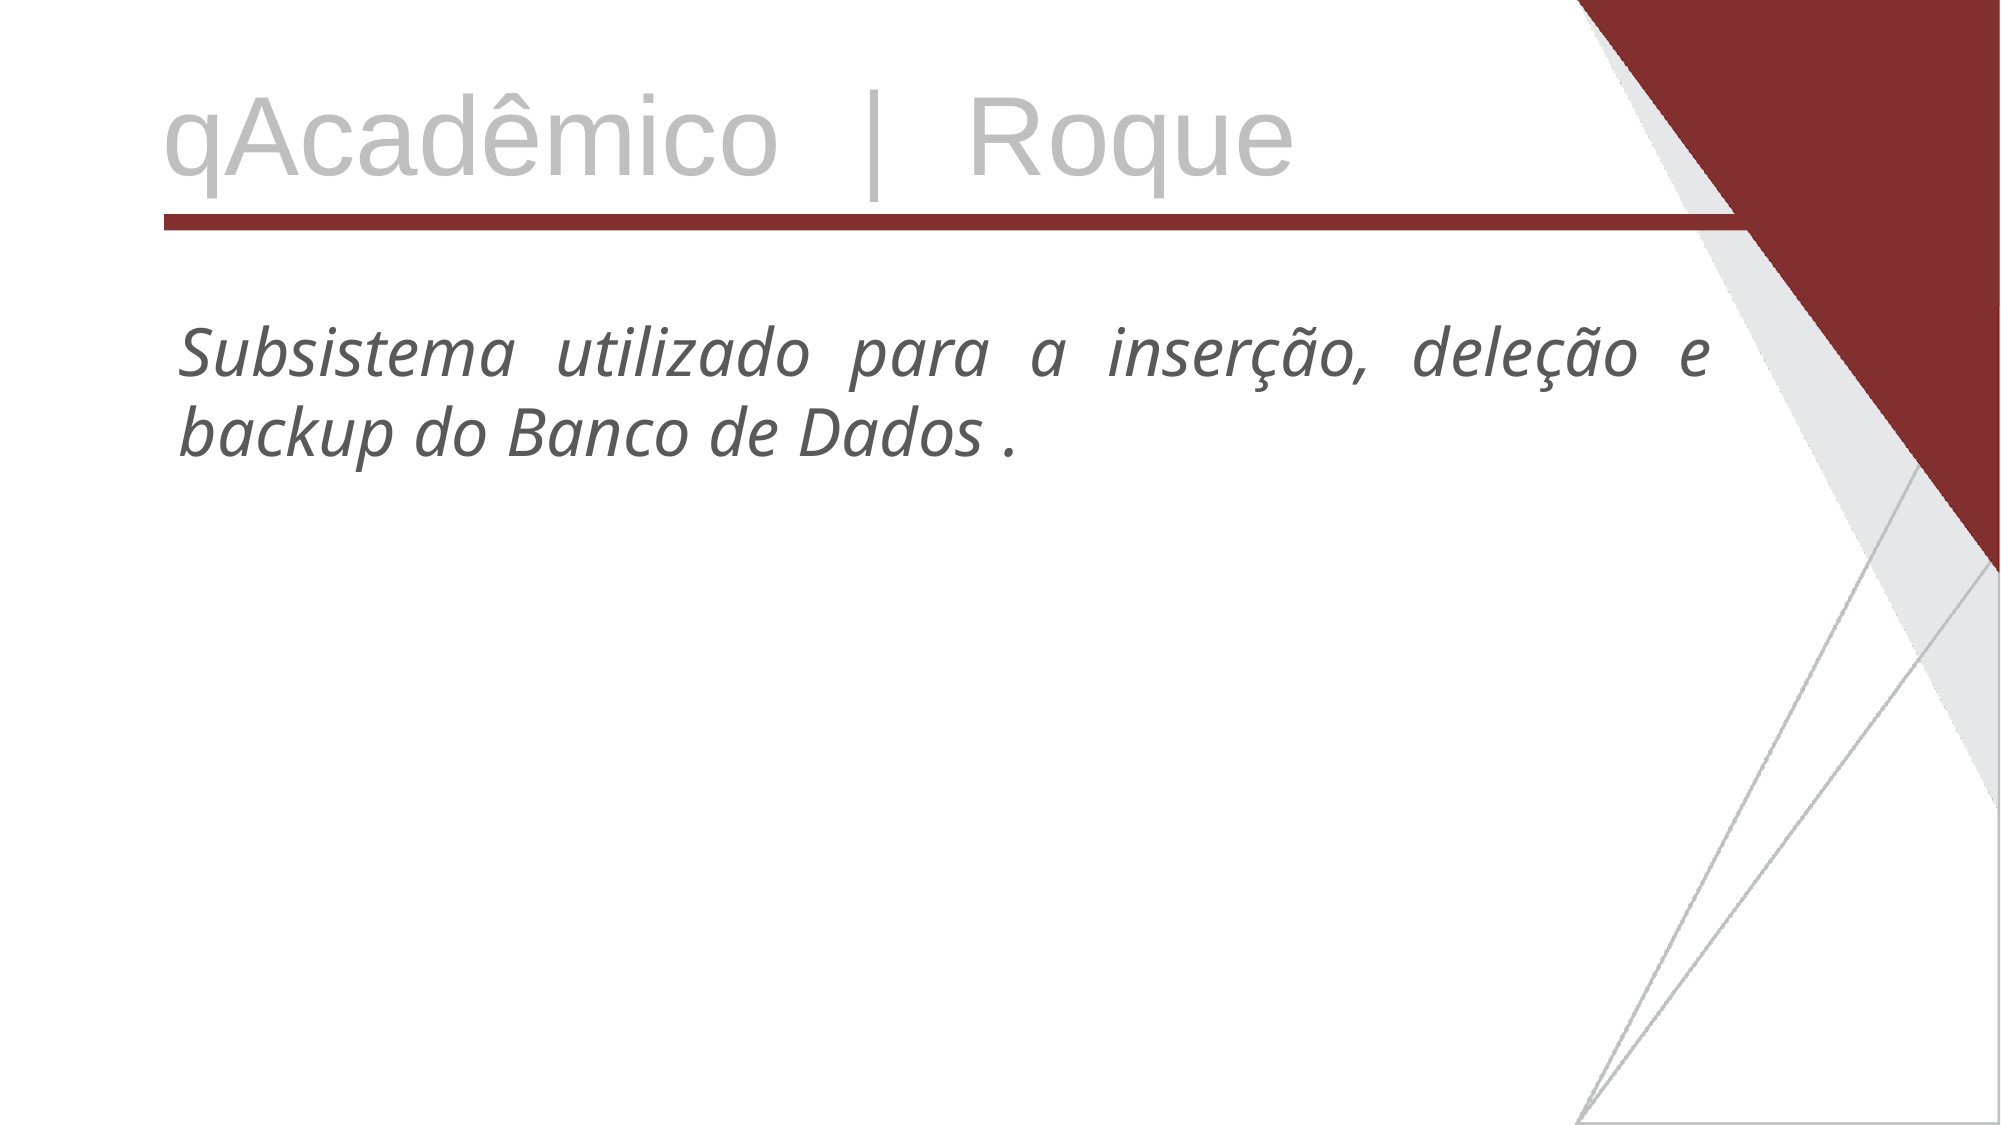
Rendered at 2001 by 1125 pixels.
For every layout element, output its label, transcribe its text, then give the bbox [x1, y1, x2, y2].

picture [0, 0, 2001, 1125]
text_box [164, 214, 1927, 231]
text_box Subsistema utilizado para a inserção, deleção e backup do Banco de Dados . [164, 302, 1730, 1125]
text_box qAcadêmico | Roque [147, 55, 1681, 208]
